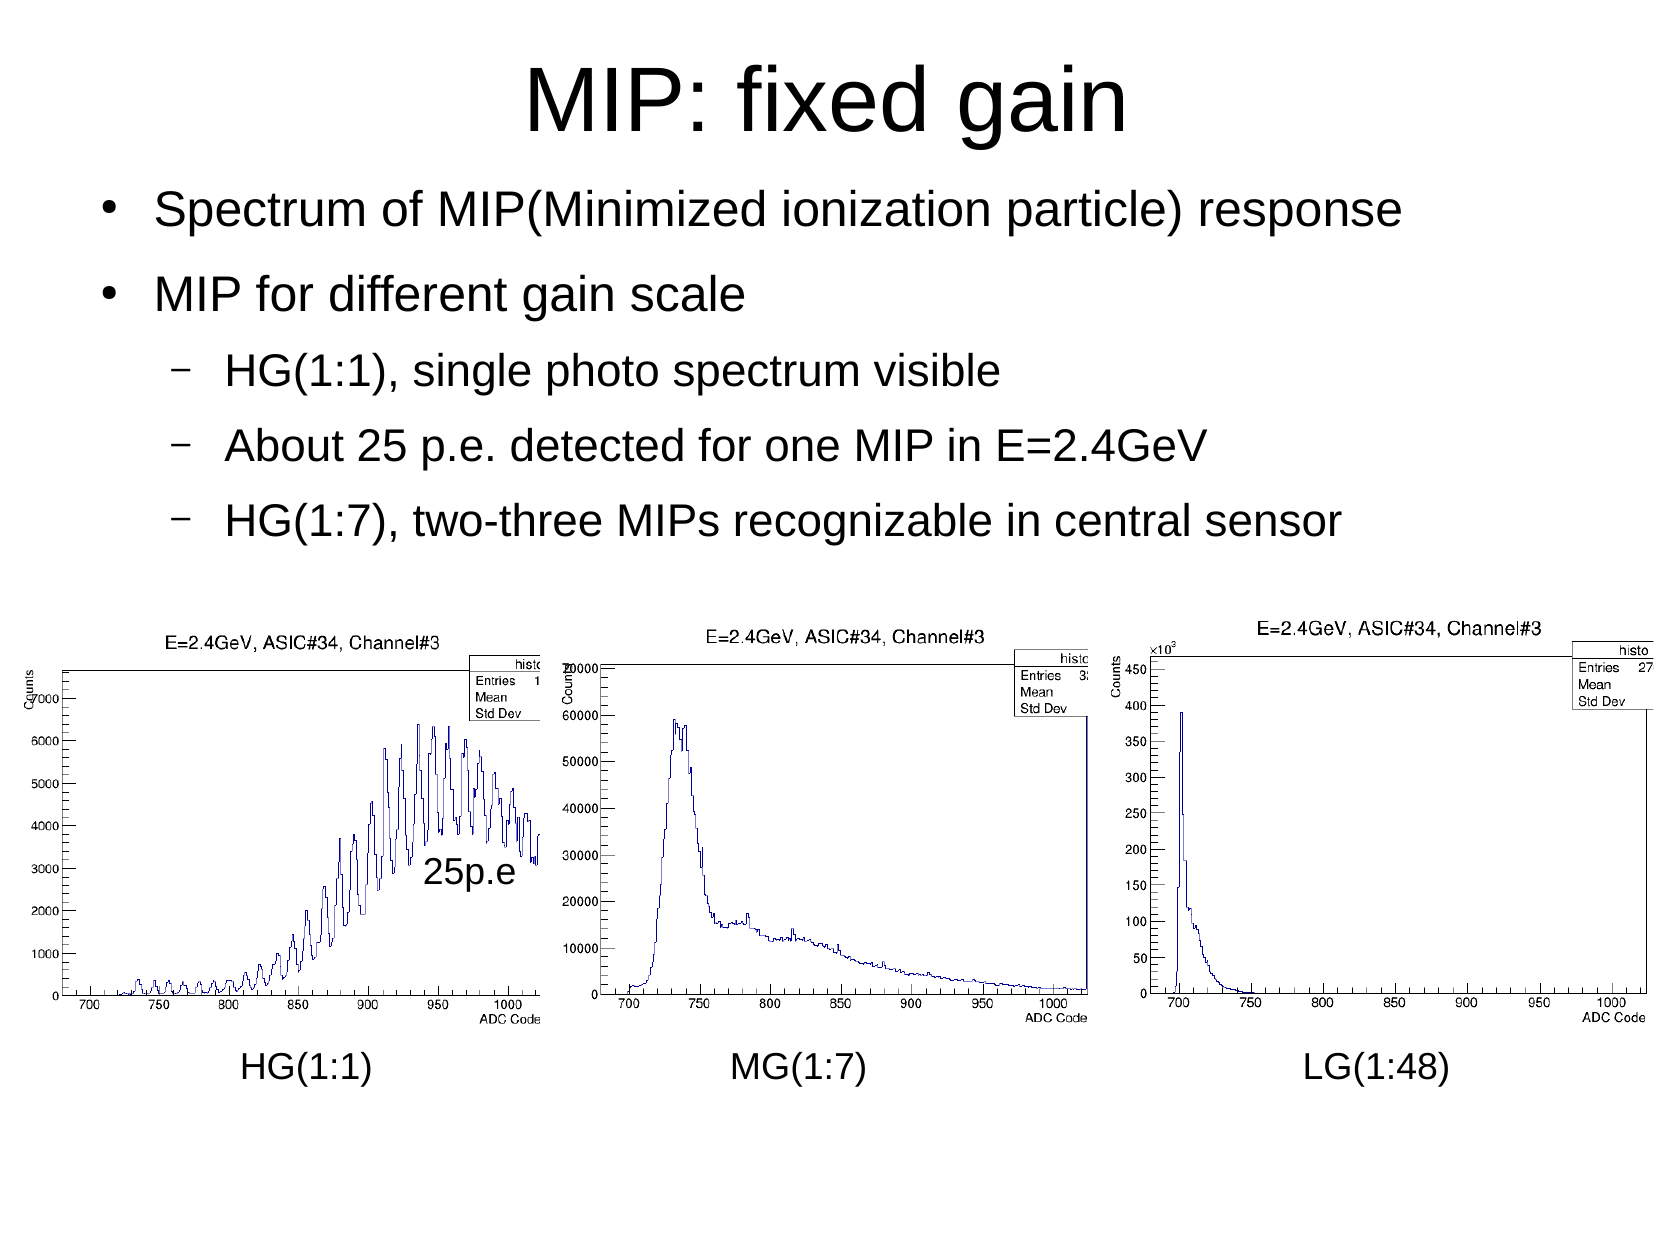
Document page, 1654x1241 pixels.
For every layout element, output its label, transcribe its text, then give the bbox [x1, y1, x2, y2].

title MIP: fixed gain [82, 48, 1571, 152]
text_box 25p.e [408, 843, 634, 901]
text_box MG(1:7) [715, 1038, 941, 1096]
list Spectrum of MIP(Minimized ionization particle) response MIP for different gain scale HG(1:1), single photo spectrum visible About 25 p.e. detected for one MIP in E=2.4GeV HG(1:7), two-three MIPs recognizable in central sensor [82, 1036, 1571, 1111]
text_box LG(1:48) [1287, 1038, 1513, 1096]
text_box HG(1:1) [225, 1038, 451, 1096]
list Spectrum of MIP(Minimized ionization particle) response MIP for different gain scale HG(1:1), single photo spectrum visible About 25 p.e. detected for one MIP in E=2.4GeV HG(1:7), two-three MIPs recognizable in central sensor [82, 180, 1571, 629]
picture [2, 614, 1654, 1036]
